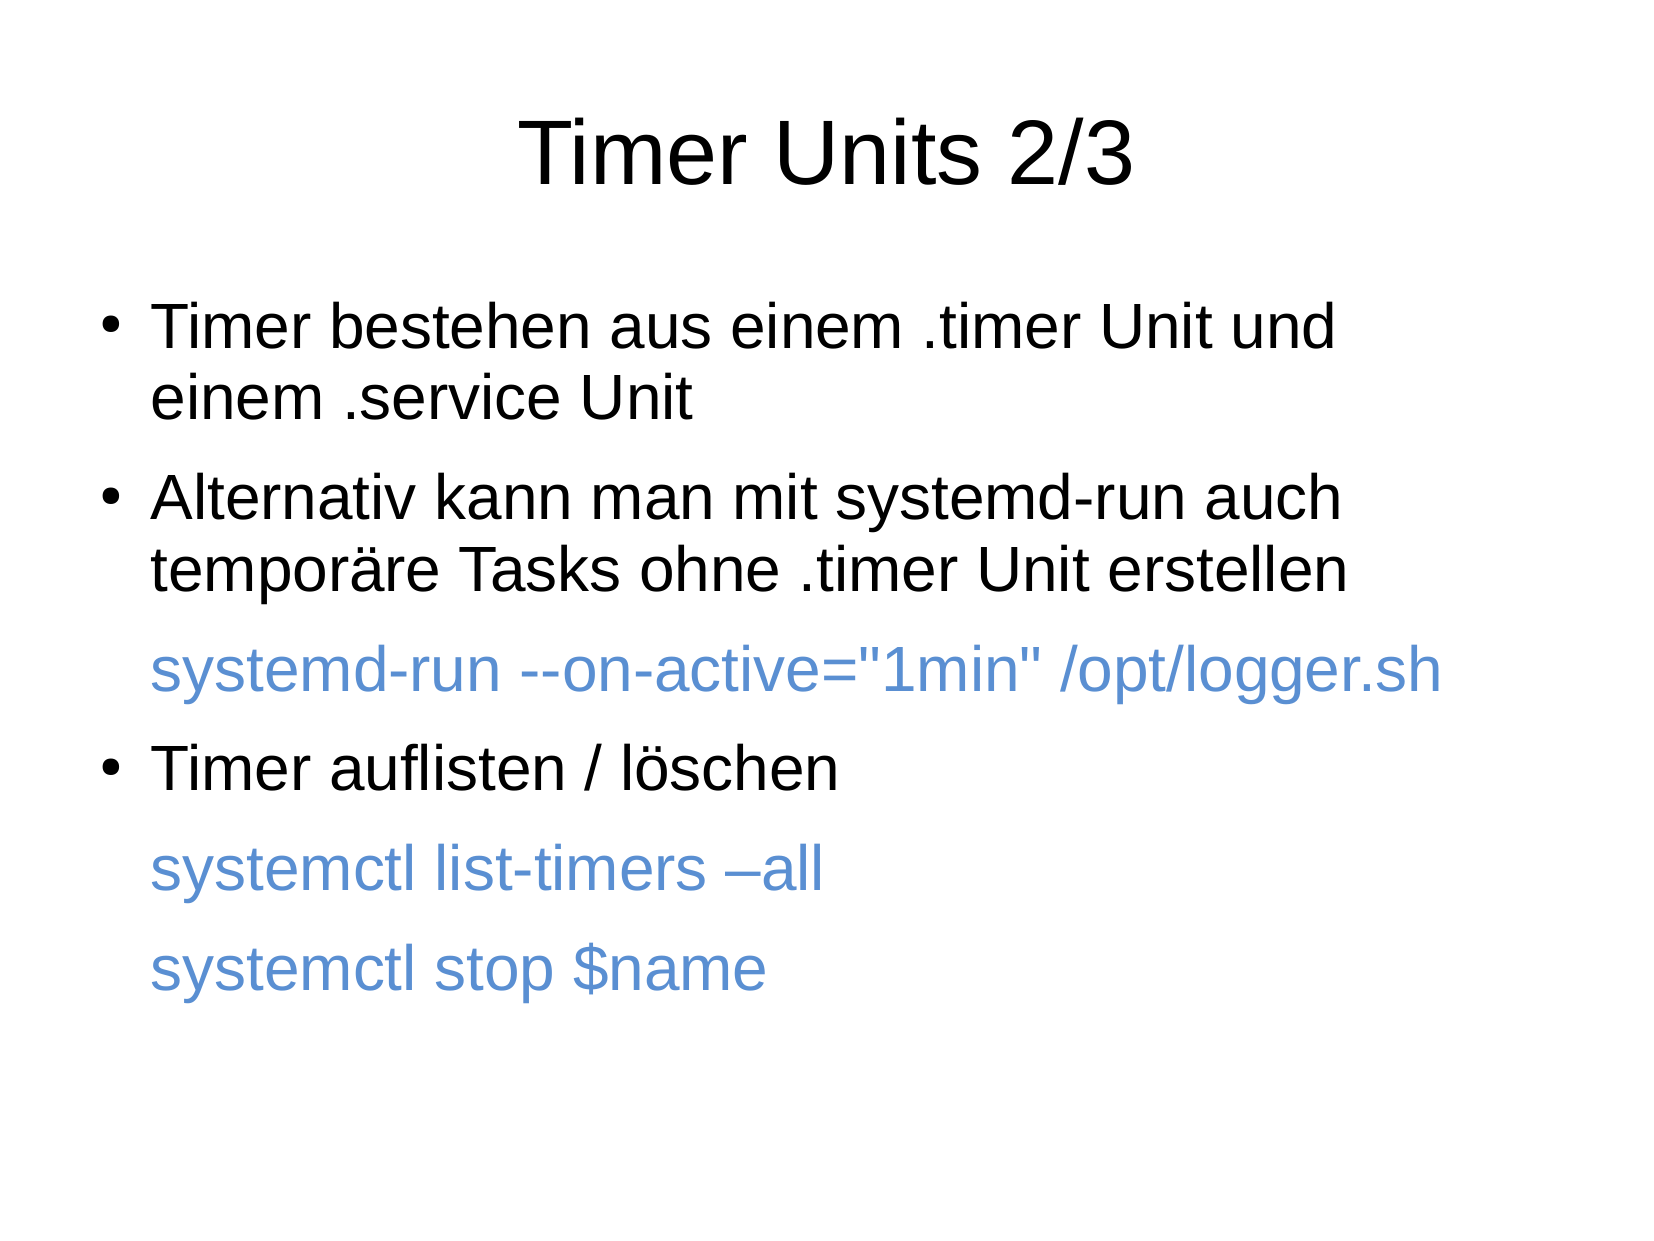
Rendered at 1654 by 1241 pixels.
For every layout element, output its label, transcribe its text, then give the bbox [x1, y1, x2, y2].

title Timer Units 2/3 [82, 49, 1571, 257]
list Timer bestehen aus einem .timer Unit und einem .service Unit Alternativ kann man mit systemd-run auch temporäre Tasks ohne .timer Unit erstellen systemd-run --on-active="1min" /opt/logger.sh Timer auflisten / löschen systemctl list-timers –all systemctl stop $name [82, 290, 1571, 1010]
